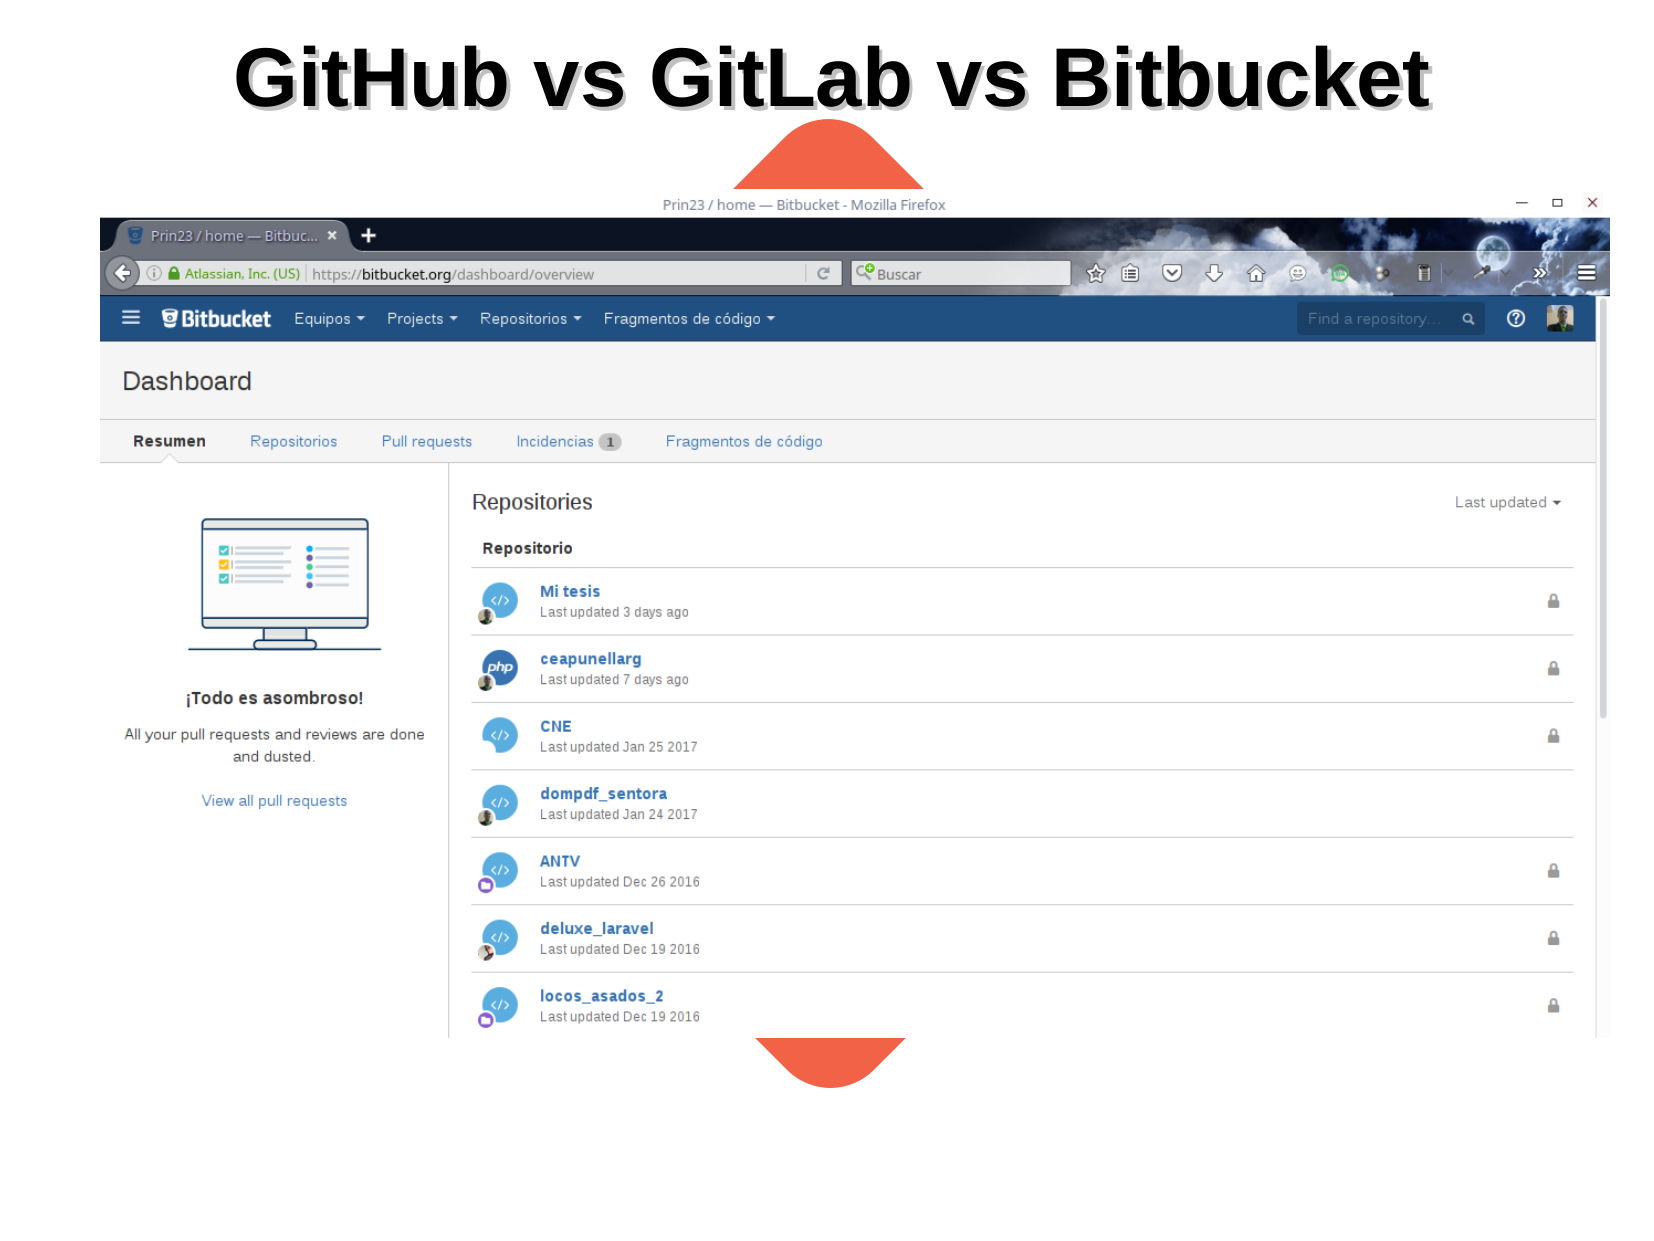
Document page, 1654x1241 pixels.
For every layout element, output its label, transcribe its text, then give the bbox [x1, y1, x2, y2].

text_box GitHub vs GitLab vs Bitbucket [35, 23, 1630, 154]
picture [100, 154, 1610, 1114]
